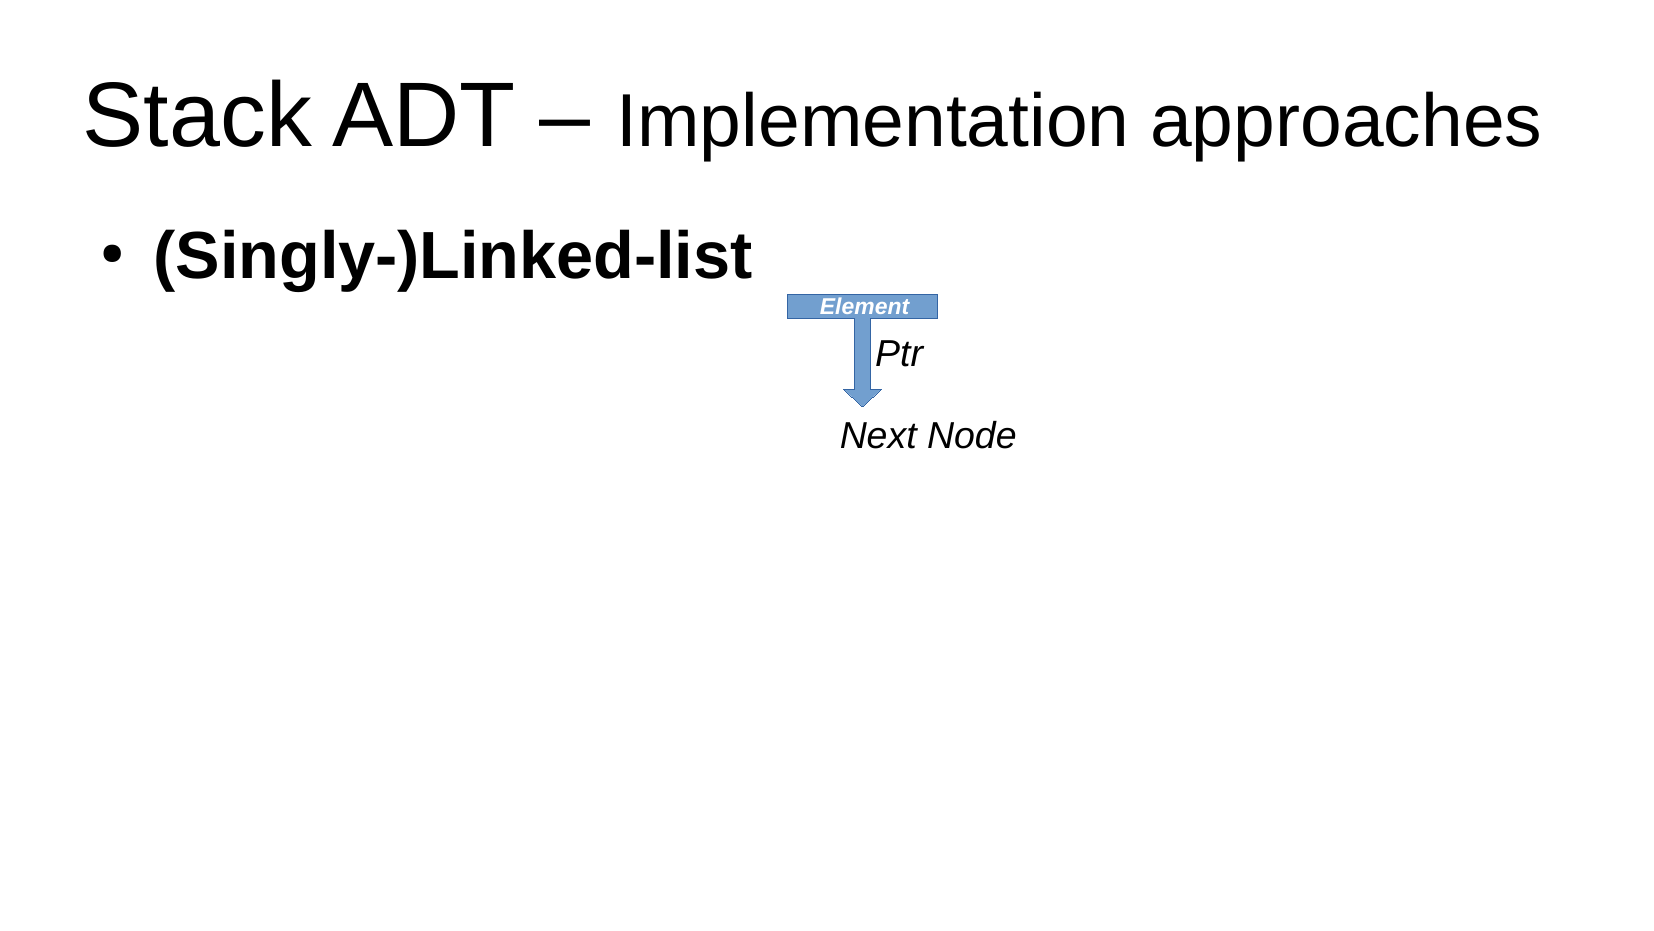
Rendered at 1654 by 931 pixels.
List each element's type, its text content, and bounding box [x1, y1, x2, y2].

text_box [843, 327, 882, 407]
list (Singly-)Linked-list [82, 217, 1571, 758]
title Stack ADT – Implementation approaches [82, 37, 1571, 193]
text_box Next Node [825, 407, 1088, 488]
text_box Ptr [860, 324, 955, 382]
text_box Element [805, 286, 956, 327]
text_box [787, 294, 805, 319]
